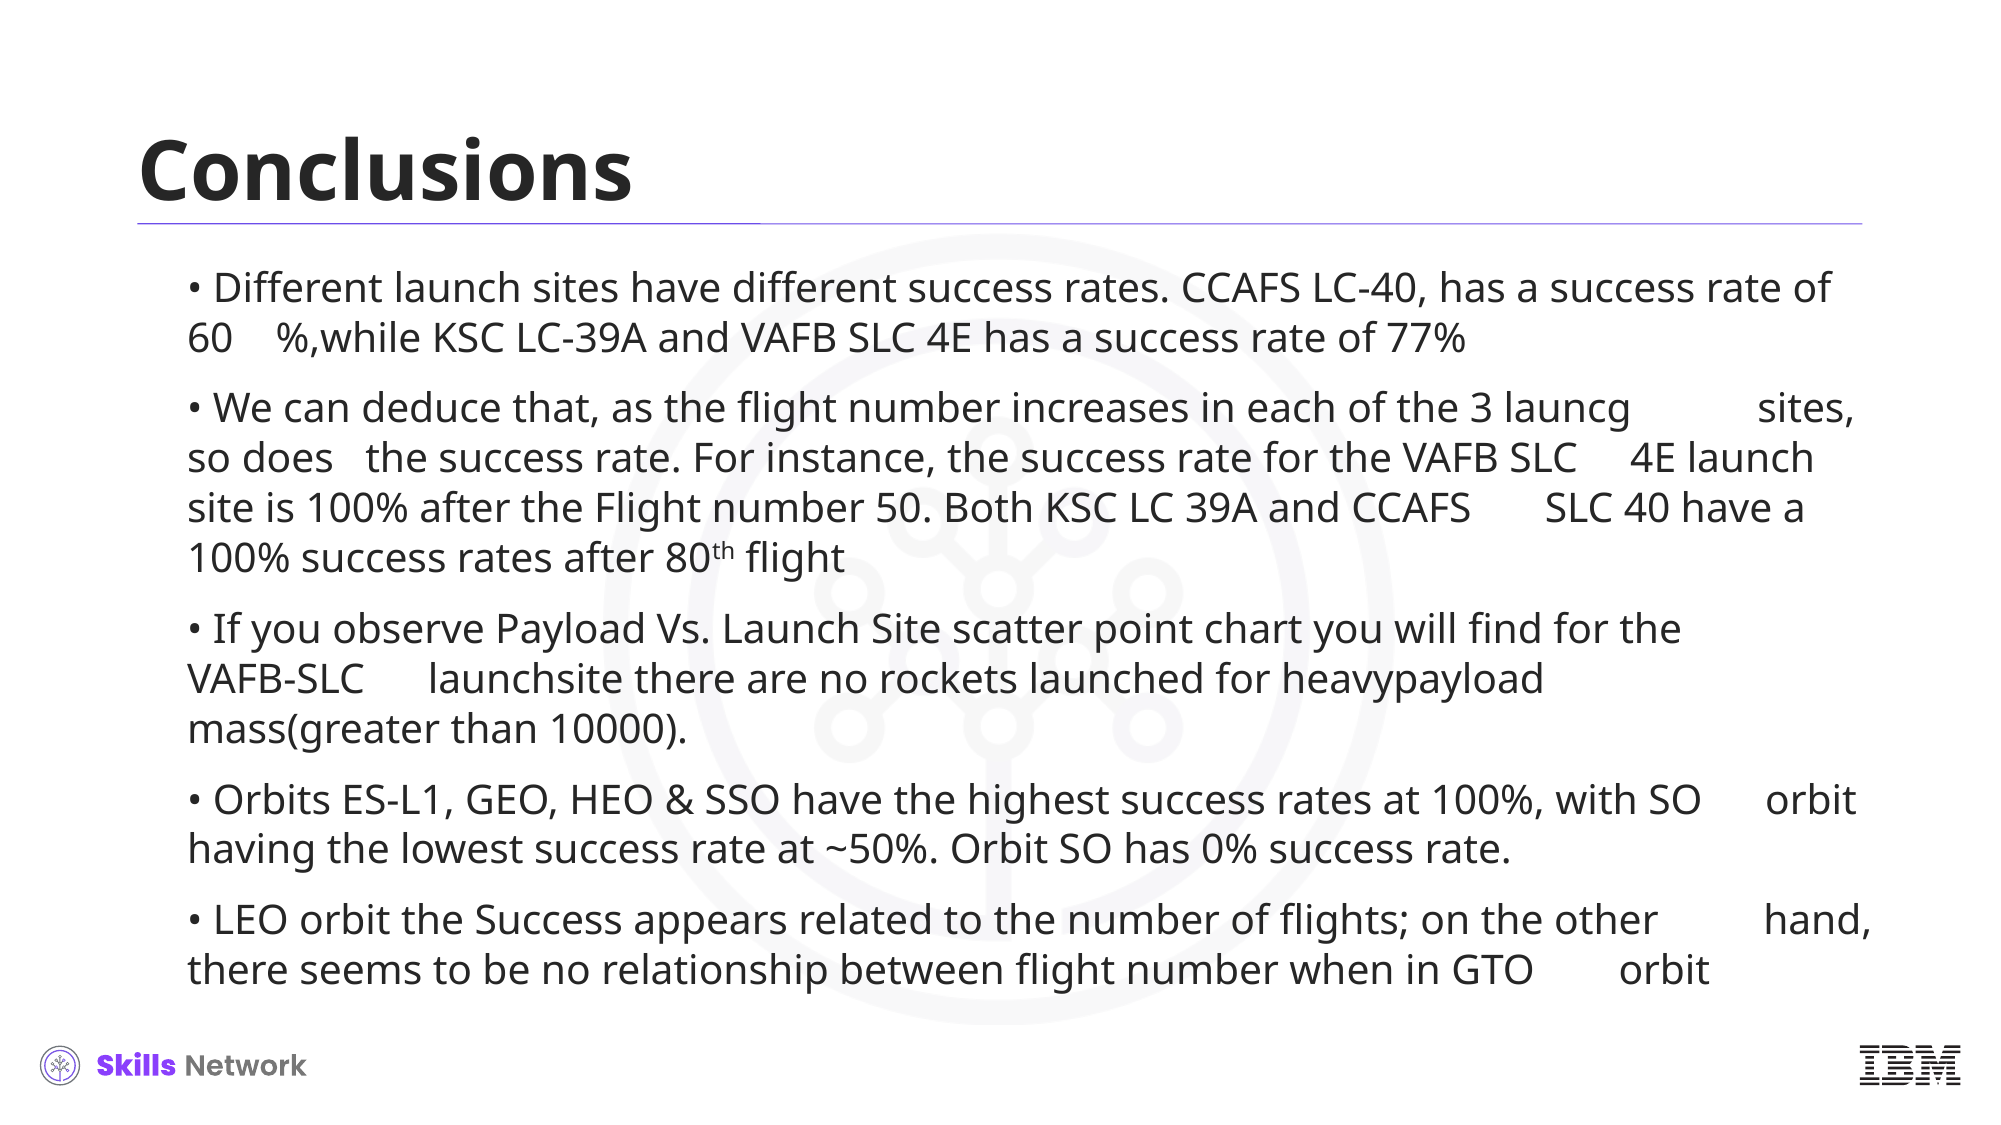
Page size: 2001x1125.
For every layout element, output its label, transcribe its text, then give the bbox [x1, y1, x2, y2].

list • Different launch sites have different success rates. CCAFS LC-40, has a success rate of 60 %,while KSC LC-39A and VAFB SLC 4E has a success rate of 77% • We can deduce that, as the flight number increases in each of the 3 launcg sites, so does the success rate. For instance, the success rate for the VAFB SLC 4E launch site is 100% after the Flight number 50. Both KSC LC 39A and CCAFS SLC 40 have a 100% success rates after 80th flight • If you observe Payload Vs. Launch Site scatter point chart you will find for the VAFB-SLC launchsite there are no rockets launched for heavypayload mass(greater than 10000). • Orbits ES-L1, GEO, HEO & SSO have the highest success rates at 100%, with SO orbit having the lowest success rate at ~50%. Orbit SO has 0% success rate. • LEO orbit the Success appears related to the number of flights; on the other hand, there seems to be no relationship between flight number when in GTO orbit [137, 262, 1876, 1013]
title Conclusions [137, 59, 1863, 262]
